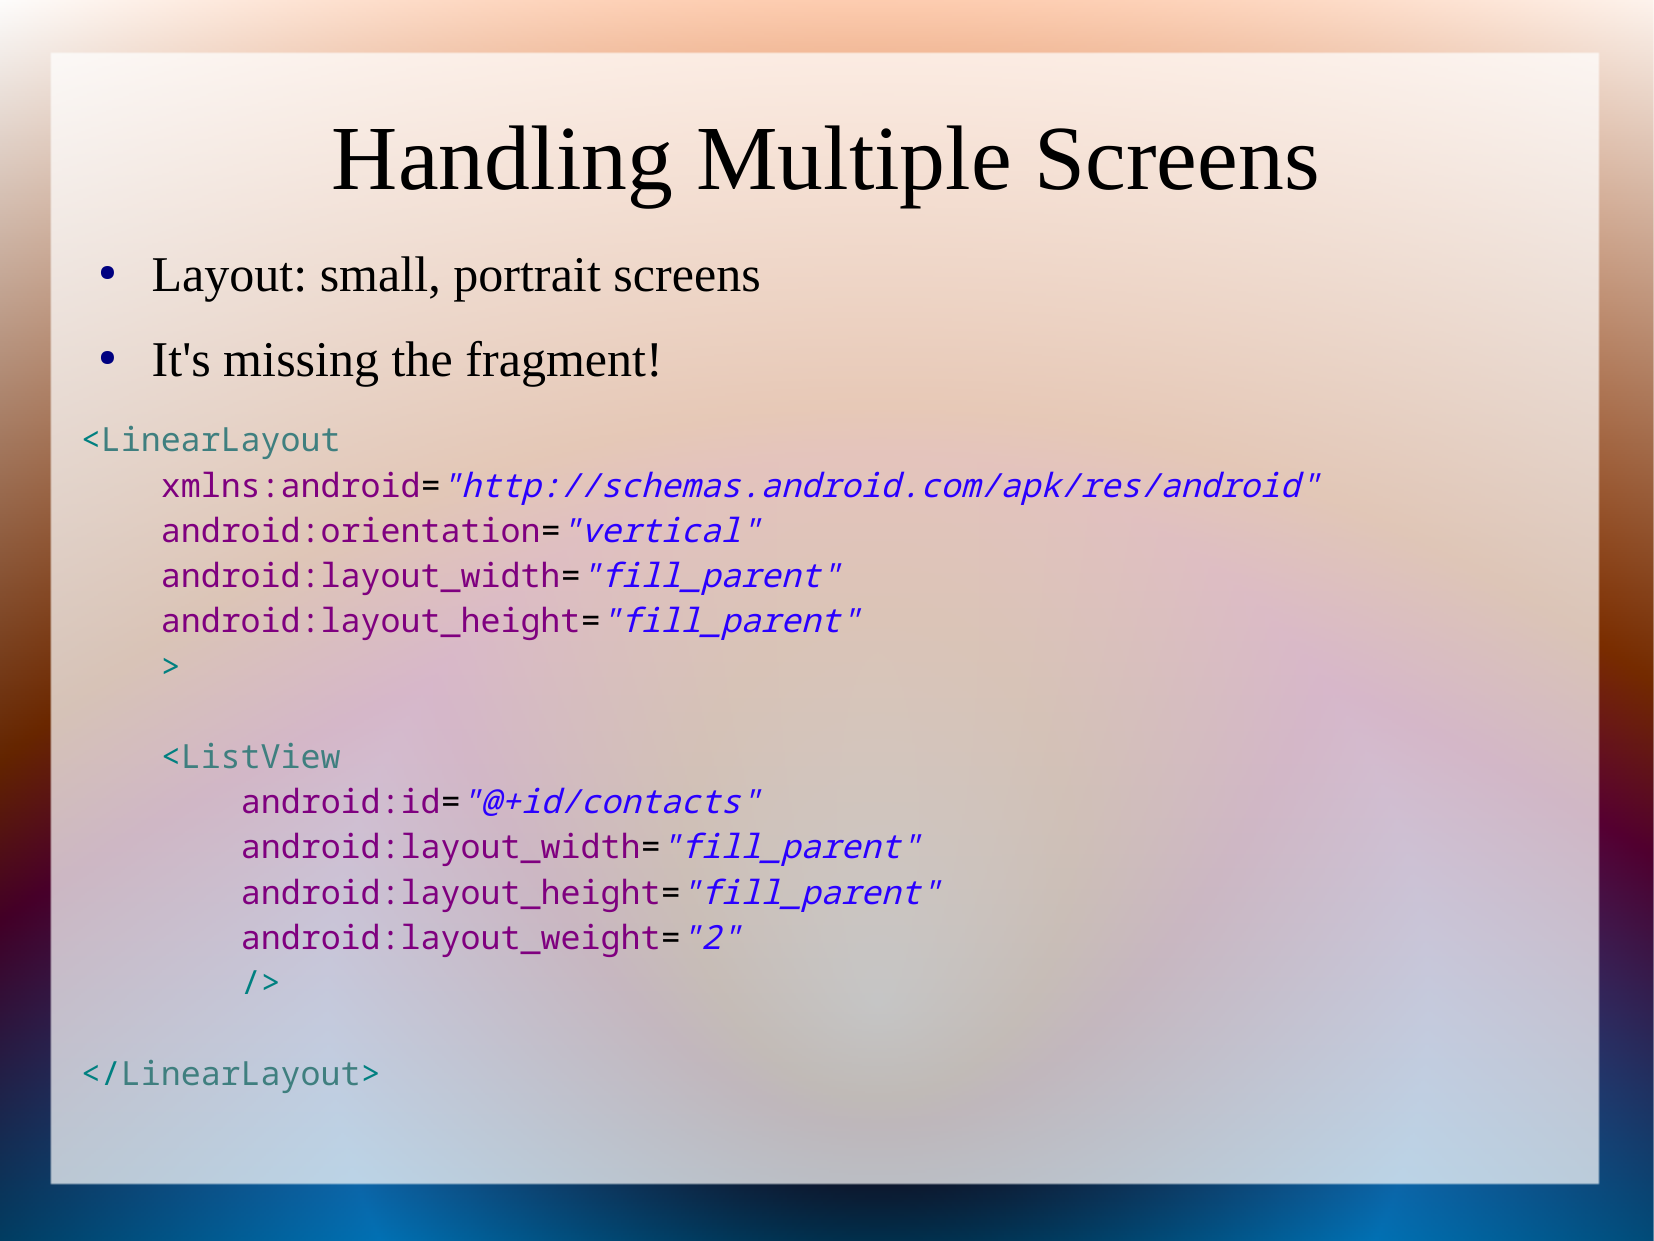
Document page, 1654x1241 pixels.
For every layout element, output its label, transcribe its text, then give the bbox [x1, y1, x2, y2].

title Handling Multiple Screens [82, 46, 1571, 271]
list Layout: small, portrait screens It's missing the fragment! <LinearLayout xmlns:android="http://schemas.android.com/apk/res/android" android:orientation="vertical" android:layout_width="fill_parent" android:layout_height="fill_parent" > <ListView android:id="@+id/contacts" android:layout_width="fill_parent" android:layout_height="fill_parent" android:layout_weight="2" /> </LinearLayout> [80, 246, 1569, 1137]
picture [0, 0, 1654, 1241]
